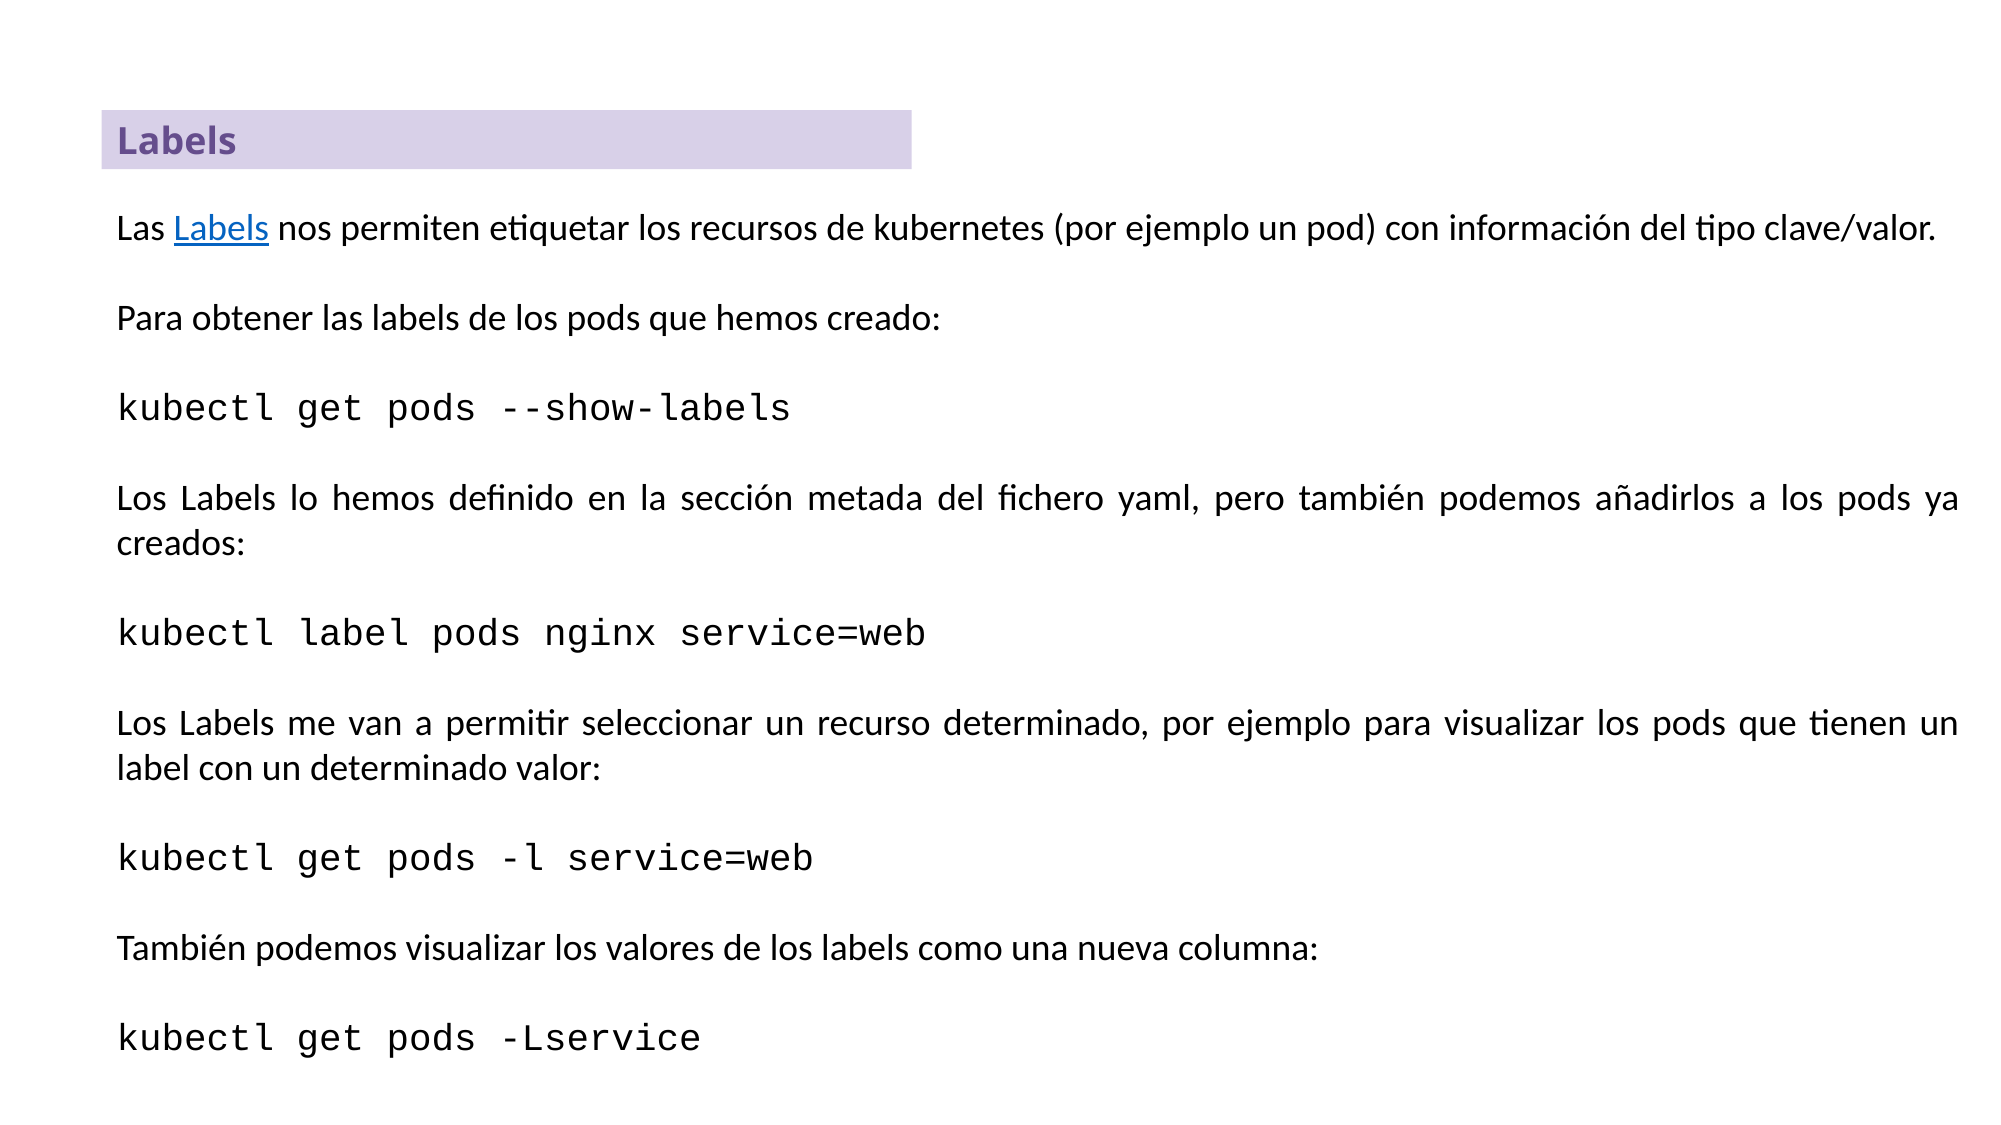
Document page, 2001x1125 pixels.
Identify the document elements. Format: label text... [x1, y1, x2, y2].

text_box Labels [101, 110, 912, 170]
text_box Las Labels nos permiten etiquetar los recursos de kubernetes (por ejemplo un pod) con información del tipo clave/valor. Para obtener las labels de los pods que hemos creado: kubectl get pods --show-labels Los Labels lo hemos definido en la sección metada del fichero yaml, pero también podemos añadirlos a los pods ya creados: kubectl label pods nginx service=web Los Labels me van a permitir seleccionar un recurso determinado, por ejemplo para visualizar los pods que tienen un label con un determinado valor: kubectl get pods -l service=web También podemos visualizar los valores de los labels como una nueva columna: kubectl get pods -Lservice [101, 195, 1977, 901]
